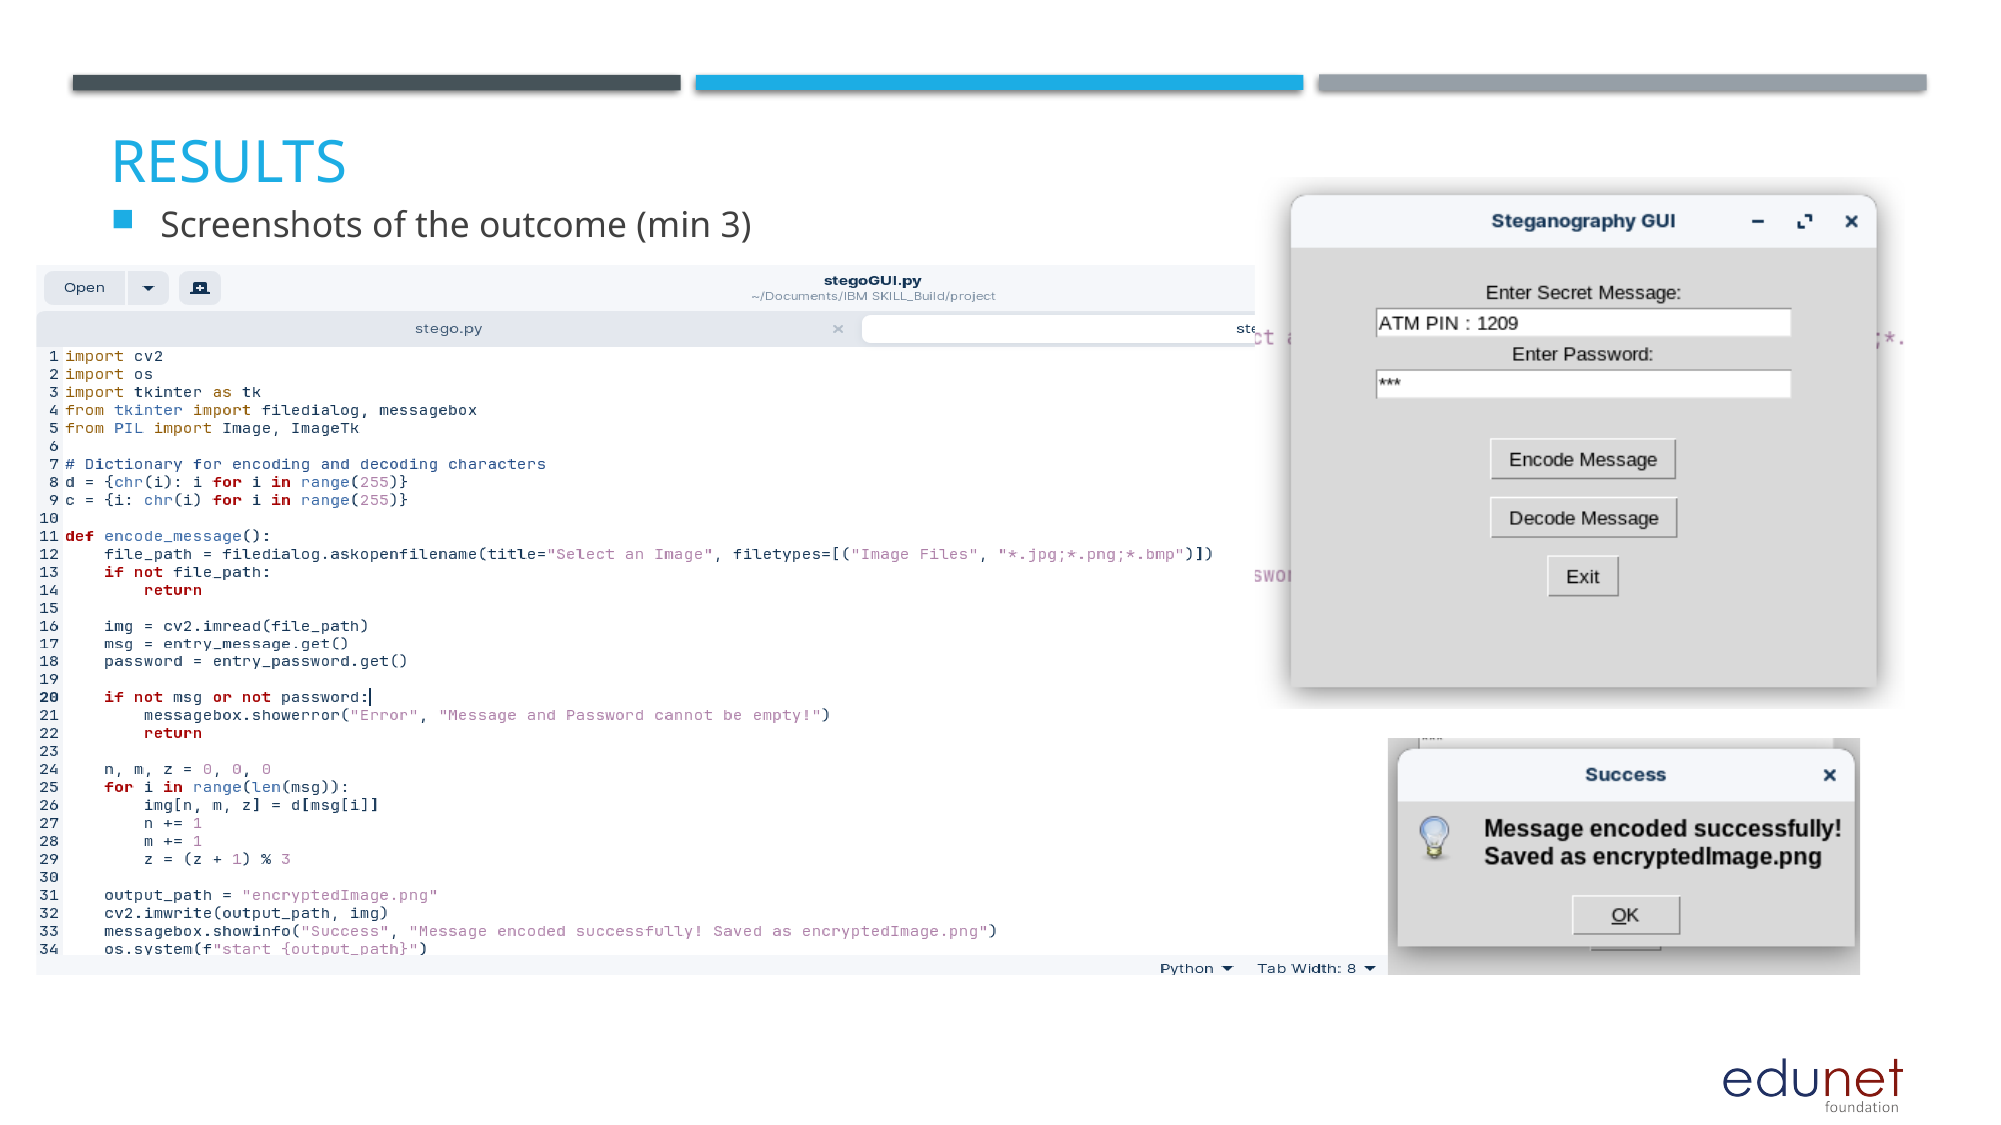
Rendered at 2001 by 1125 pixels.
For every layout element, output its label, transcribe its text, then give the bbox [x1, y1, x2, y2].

title Results [95, 115, 1905, 203]
picture [36, 177, 1905, 975]
list Screenshots of the outcome (min 3) [95, 177, 842, 265]
picture [1719, 1056, 1905, 1116]
